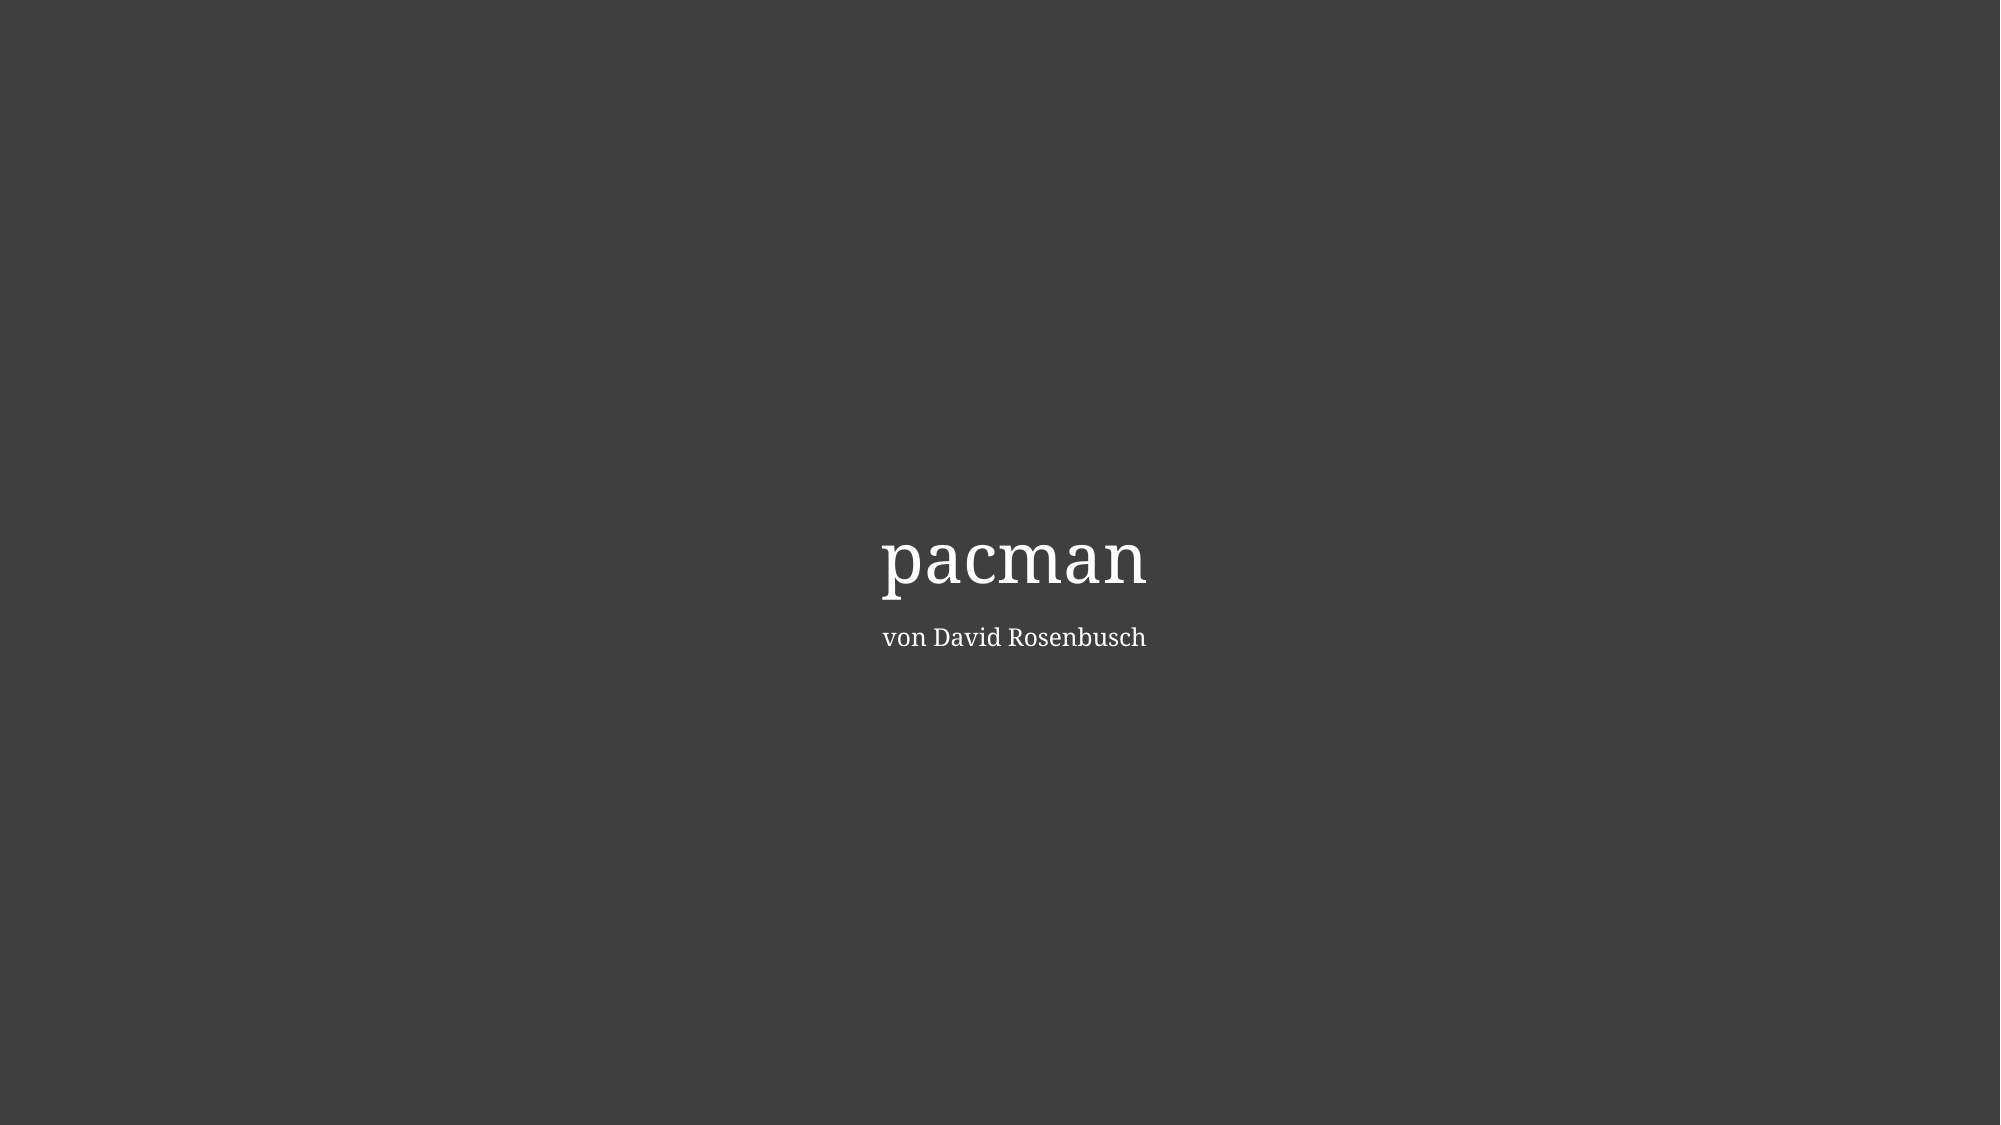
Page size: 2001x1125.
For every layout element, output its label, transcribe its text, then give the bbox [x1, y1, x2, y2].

title pacman von David Rosenbusch [264, 513, 1765, 659]
